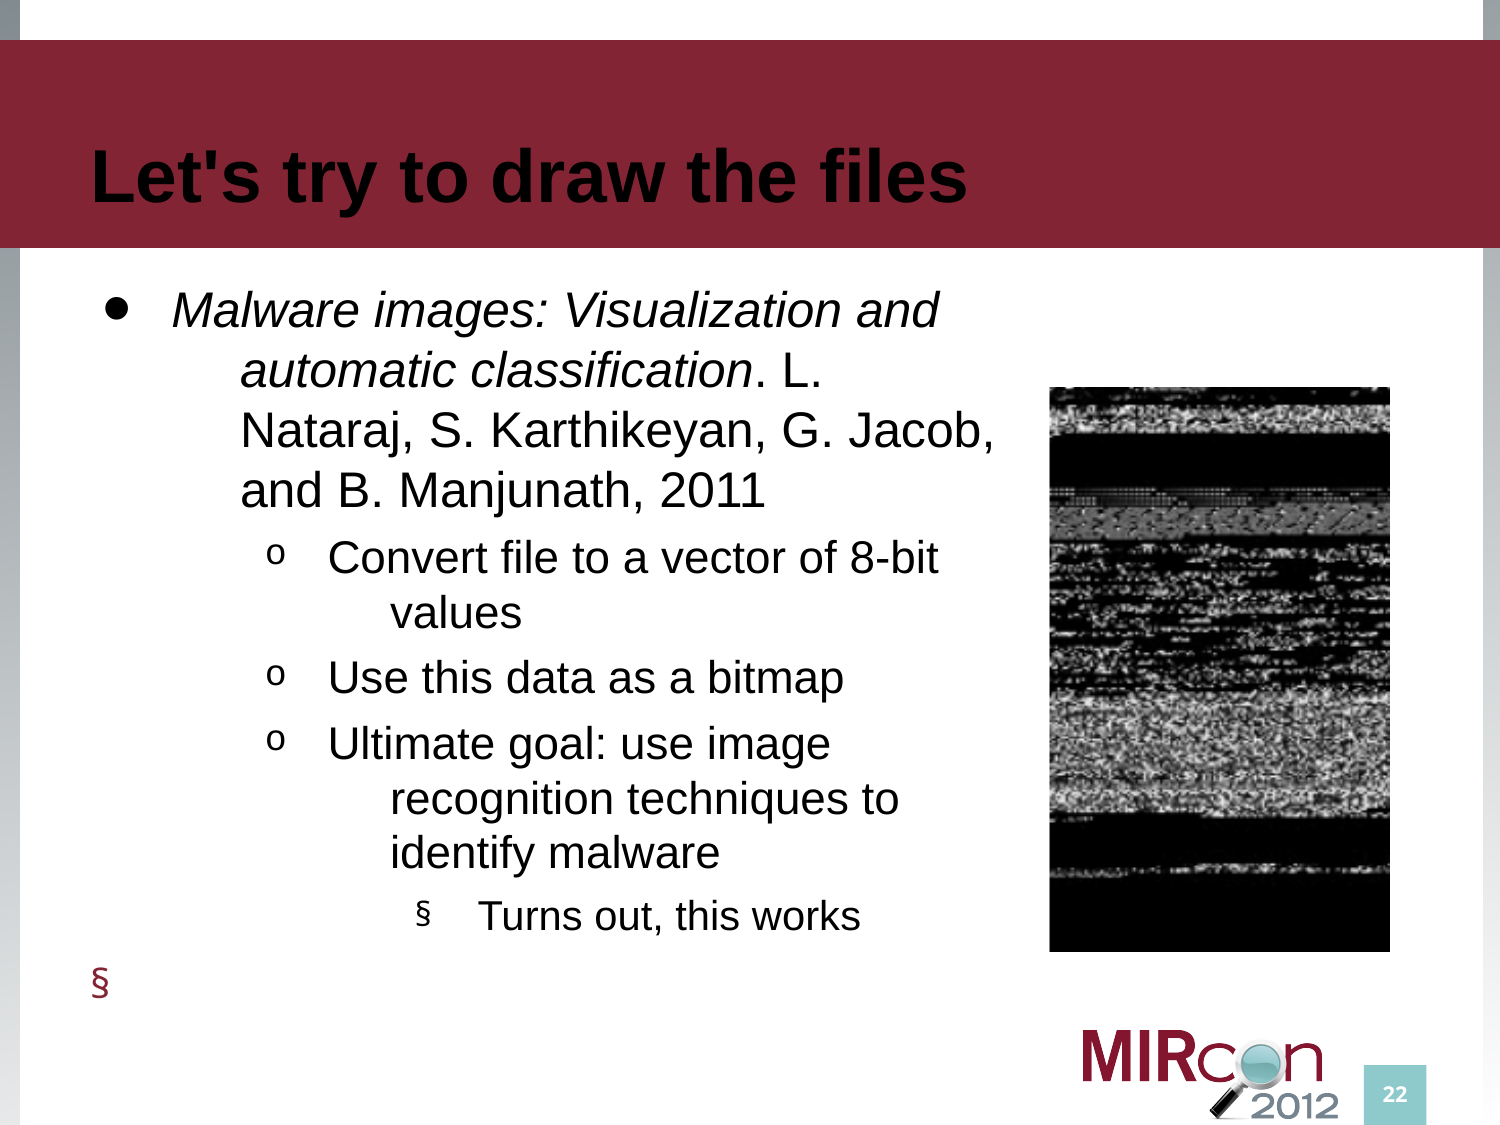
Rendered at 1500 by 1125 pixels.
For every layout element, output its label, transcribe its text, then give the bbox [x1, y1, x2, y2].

title Let's try to draw the files [75, 45, 1426, 233]
list Malware images: Visualization and automatic classiﬁcation. L. Nataraj, S. Karthikeyan, G. Jacob, and B. Manjunath, 2011 Convert file to a vector of 8-bit values Use this data as a bitmap Ultimate goal: use image recognition techniques to identify malware Turns out, this works [75, 262, 1026, 927]
text_box [1049, 388, 1390, 952]
